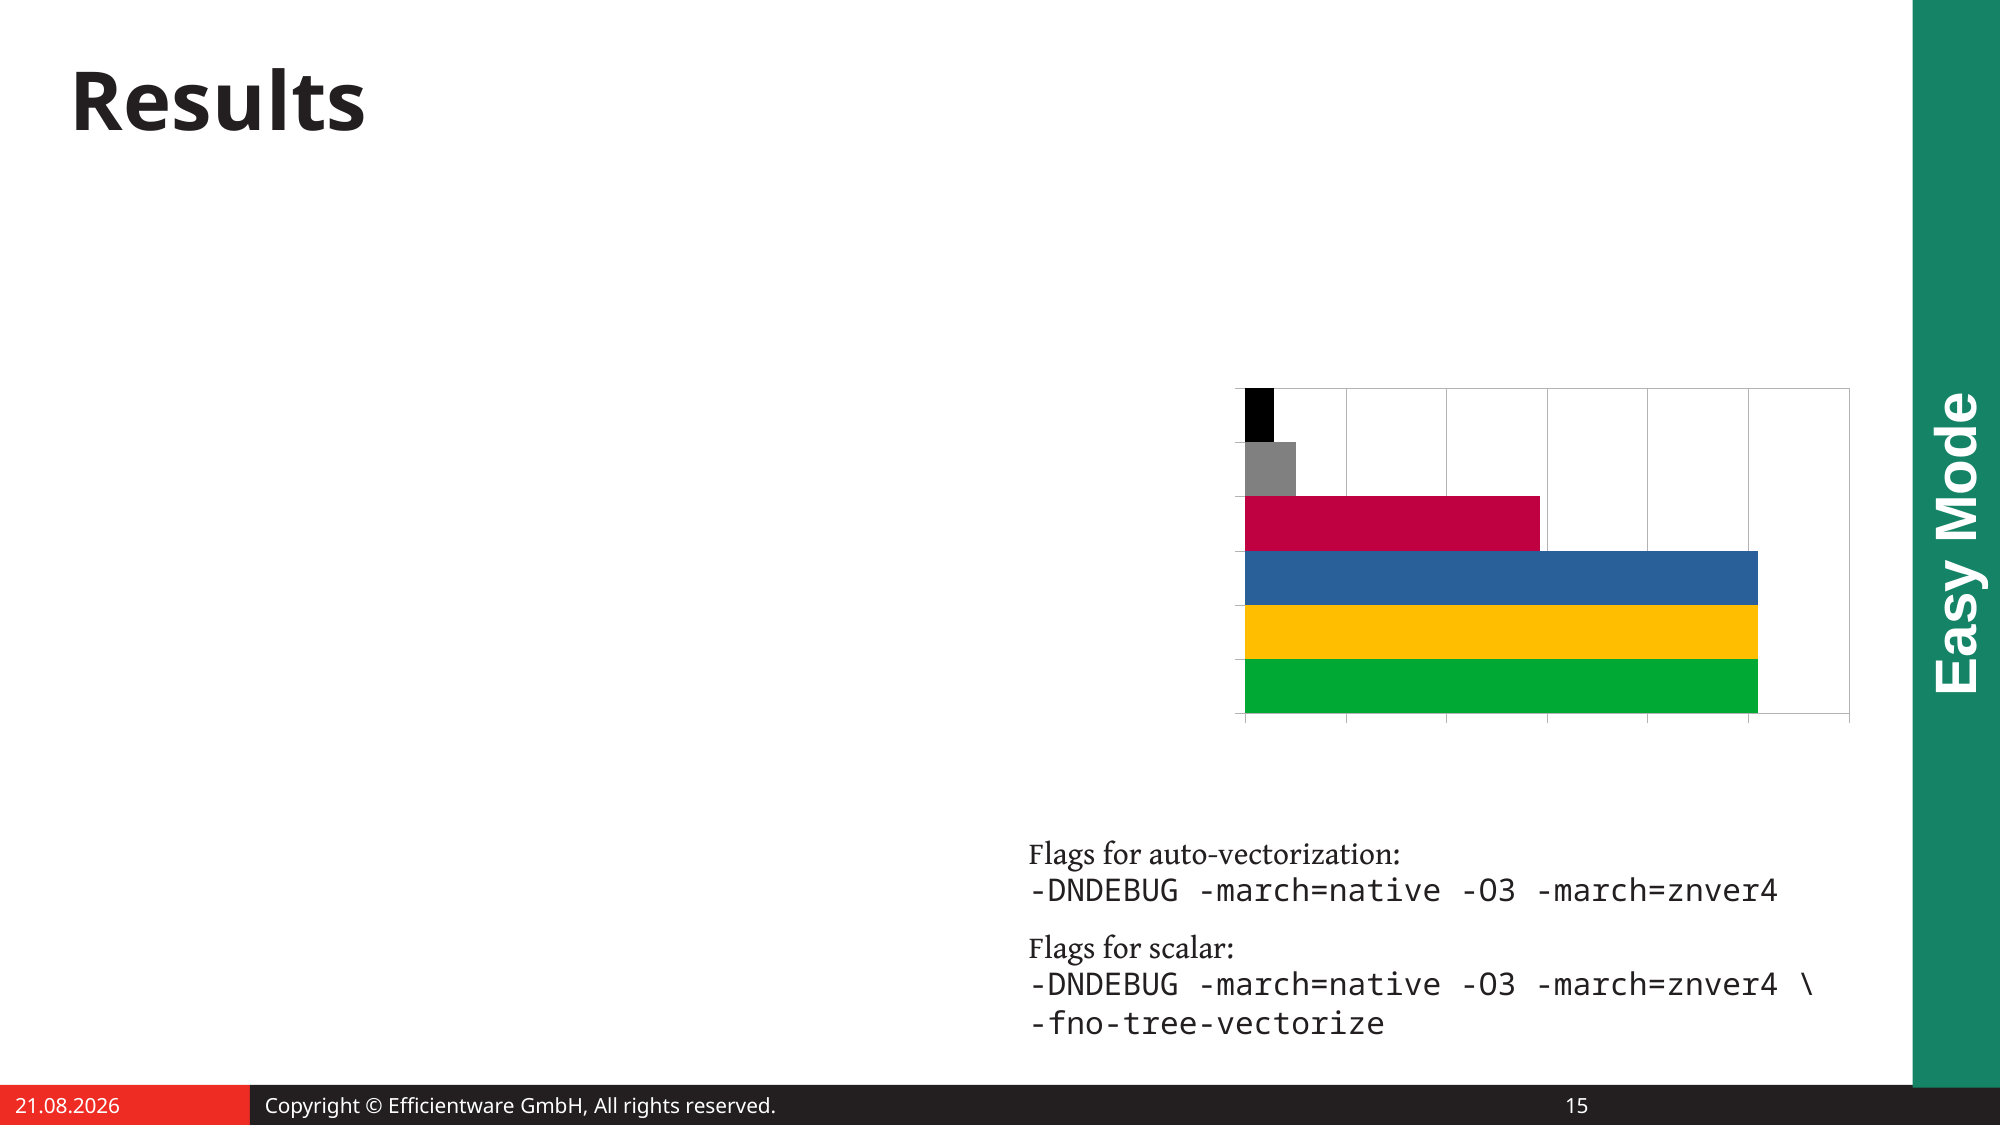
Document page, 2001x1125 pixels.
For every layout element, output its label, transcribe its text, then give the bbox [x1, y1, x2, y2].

picture [975, 306, 1890, 768]
list Flags for auto-vectorization: -DNDEBUG -march=native -O3 -march=znver4 Flags for scalar: -DNDEBUG -march=native -O3 -march=znver4 \ -fno-tree-vectorize [978, 830, 1944, 1051]
text_box Easy Mode [1912, 0, 2000, 1088]
slide_number <number> [1550, 1084, 2000, 1125]
footer Copyright © Efficientware GmbH, All rights reserved. [249, 1084, 1550, 1125]
slide_number 02.11.2025 [0, 1084, 249, 1125]
title Results [55, 52, 1912, 156]
